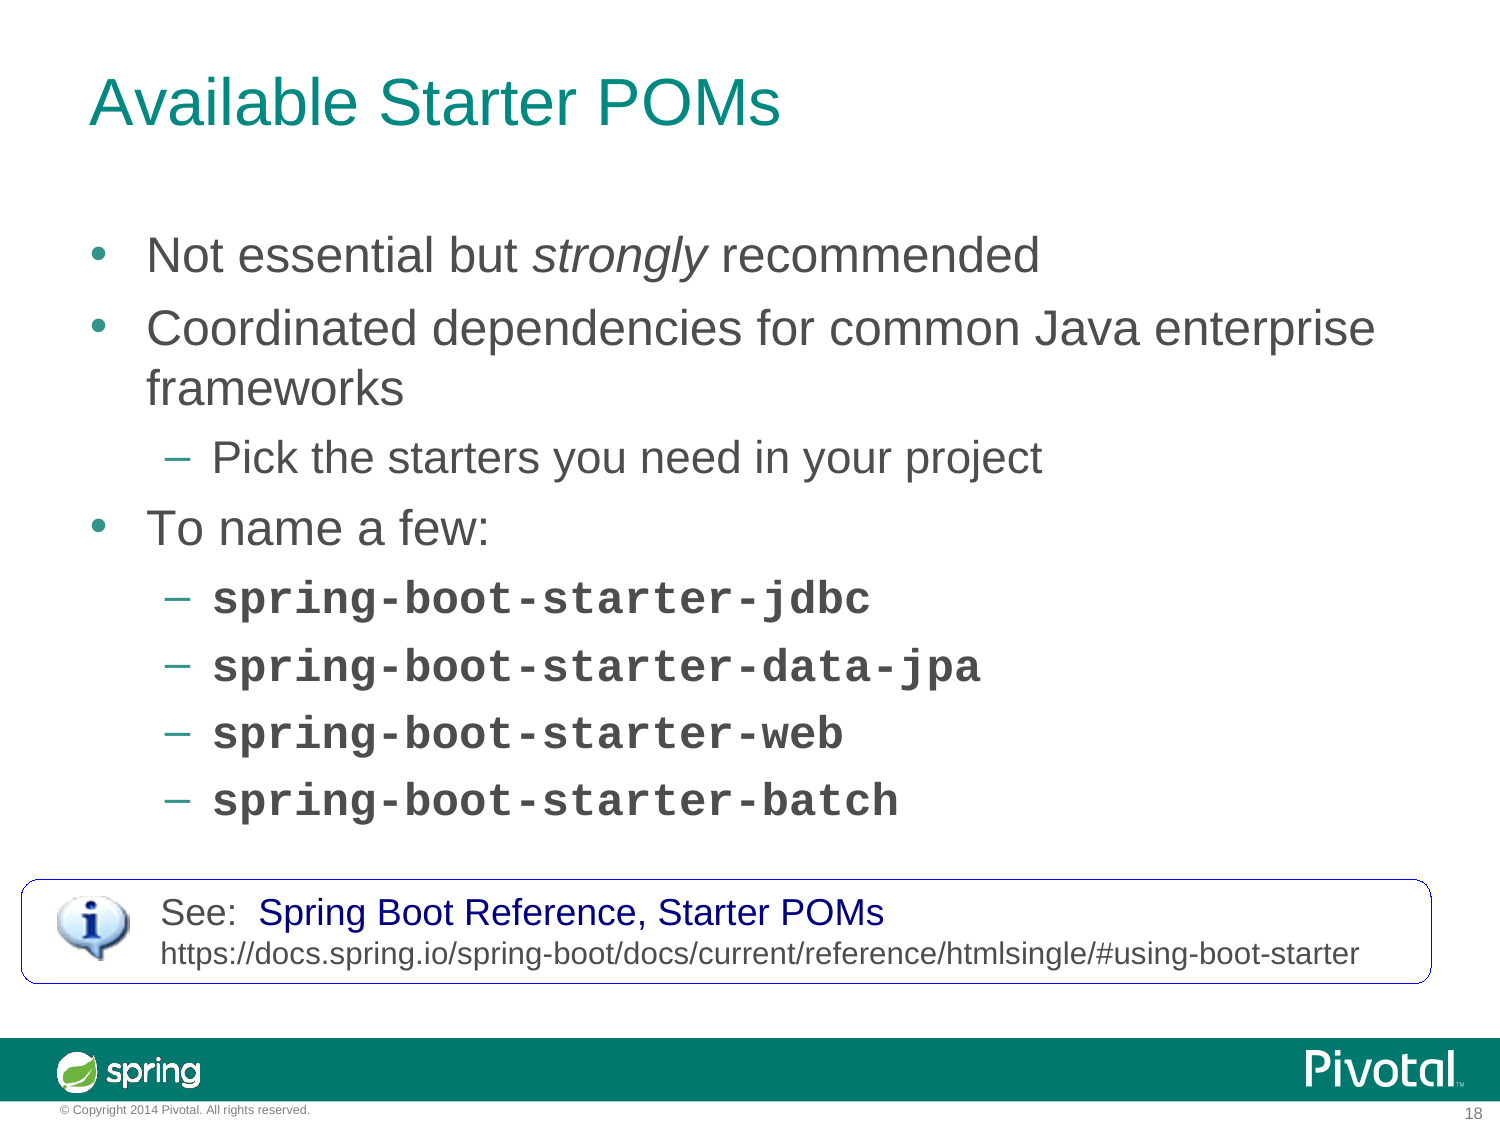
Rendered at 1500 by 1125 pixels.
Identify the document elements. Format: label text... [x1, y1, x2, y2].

list Not essential but strongly recommended Coordinated dependencies for common Java enterprise frameworks Pick the starters you need in your project To name a few: spring-boot-starter-jdbc spring-boot-starter-data-jpa spring-boot-starter-web spring-boot-starter-batch [75, 215, 1426, 838]
picture [32, 1041, 210, 1103]
title Available Starter POMs [75, 45, 1426, 215]
text_box See: Spring Boot Reference, Starter POMs https://docs.spring.io/spring-boot/docs/current/reference/htmlsingle/#using-boot-starter [22, 880, 1486, 1023]
picture [1306, 1050, 1464, 1087]
